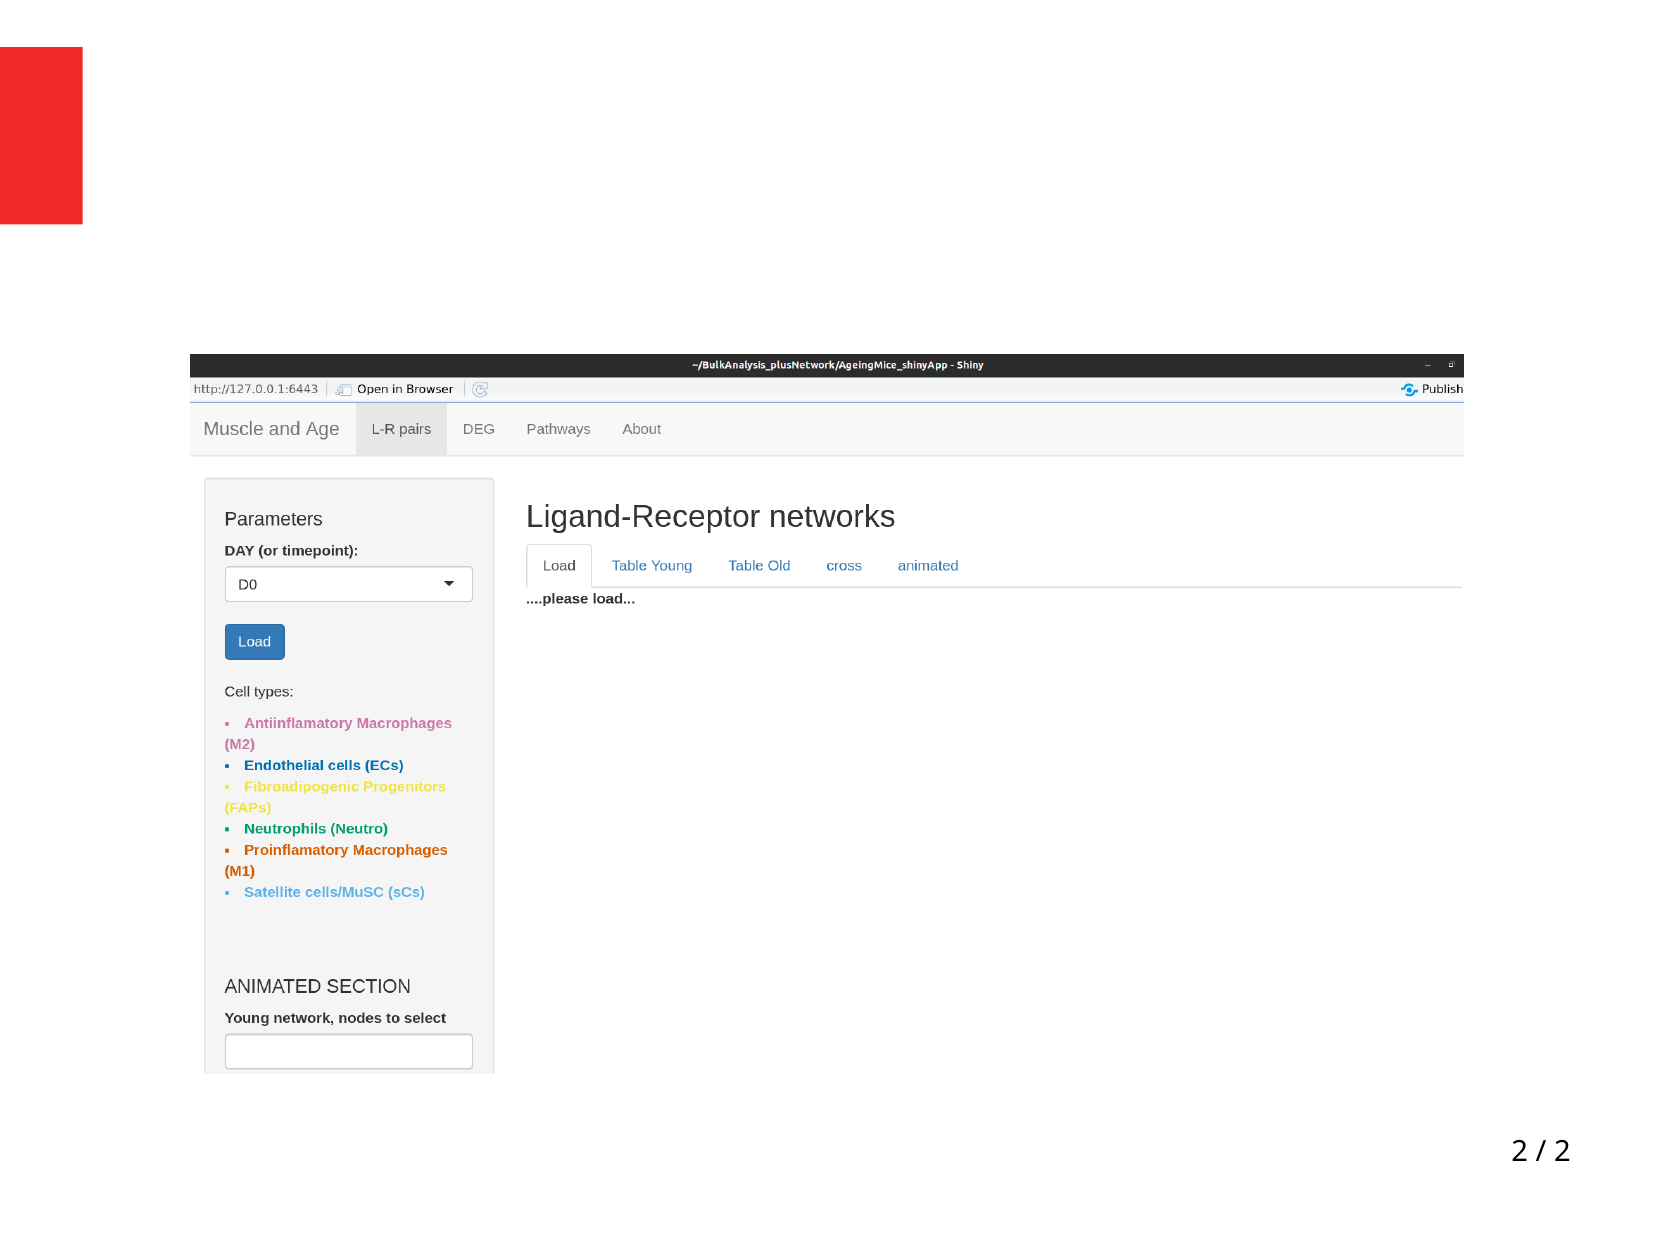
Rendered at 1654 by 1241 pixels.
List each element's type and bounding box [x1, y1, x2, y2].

picture [190, 354, 1464, 1074]
